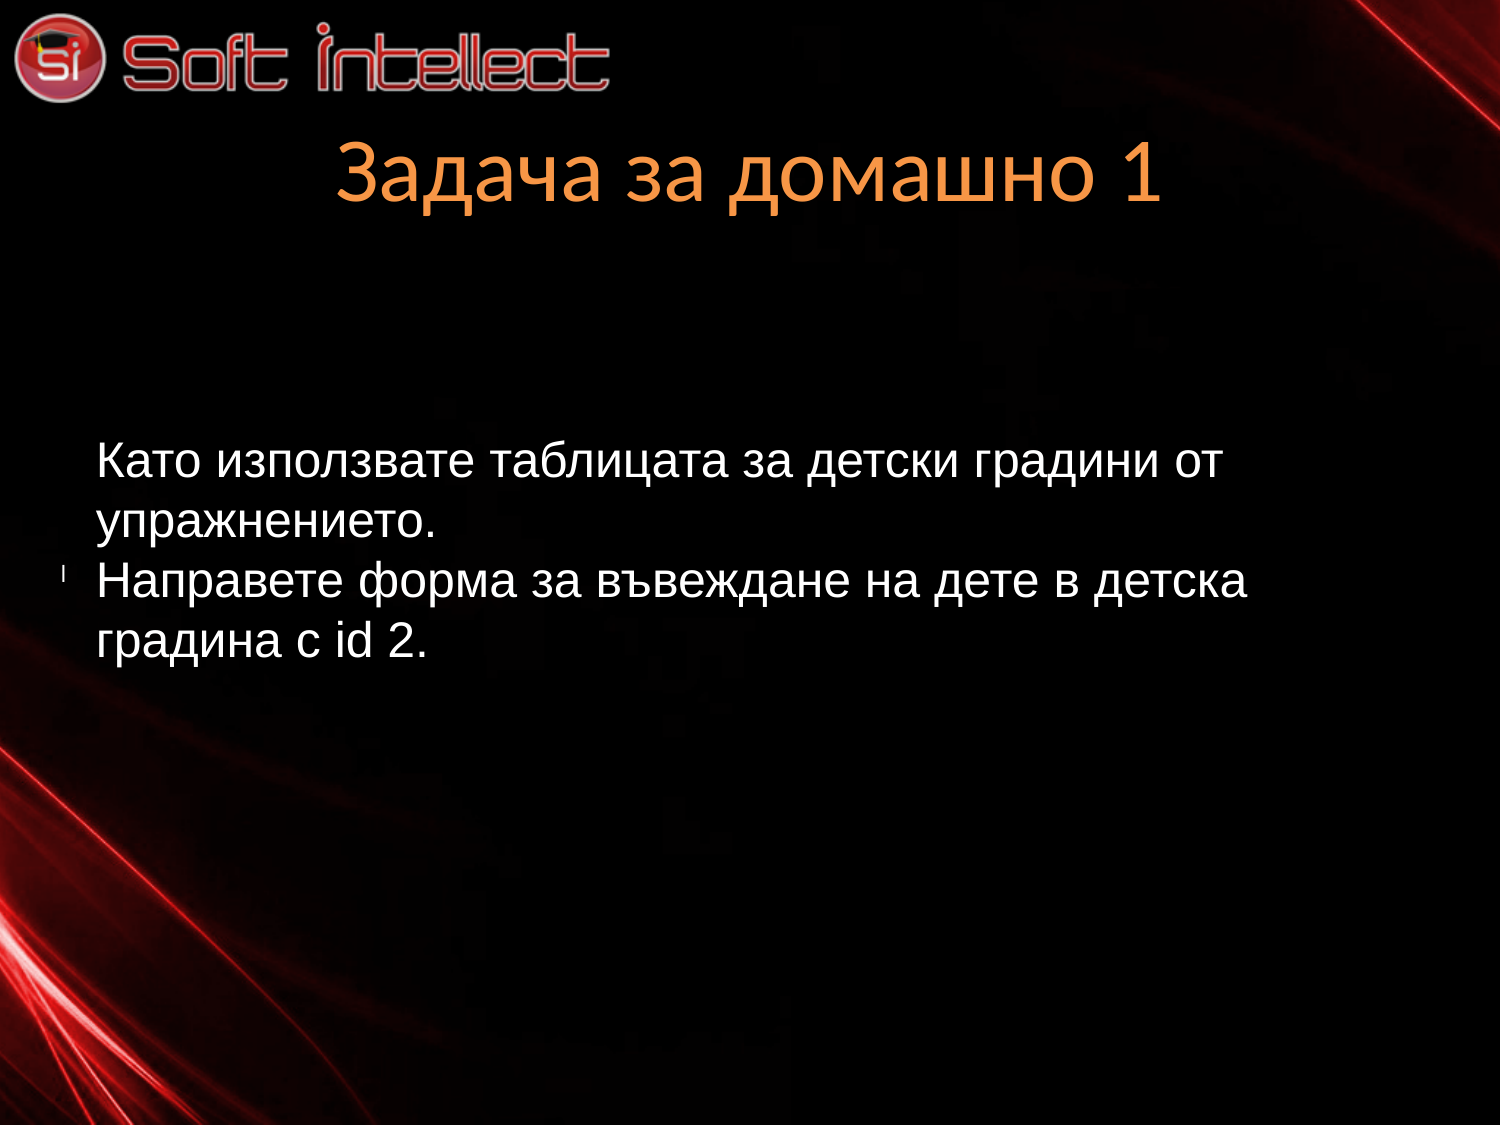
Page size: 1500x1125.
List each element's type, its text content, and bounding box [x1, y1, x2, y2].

text_box Като използвате таблицата за детски градини от упражнението. Направете форма за въвеждане на дете в детска градина с id 2. [45, 419, 1455, 660]
picture [0, 0, 1500, 1125]
text_box Задача за домашно 1 [75, 71, 1425, 259]
